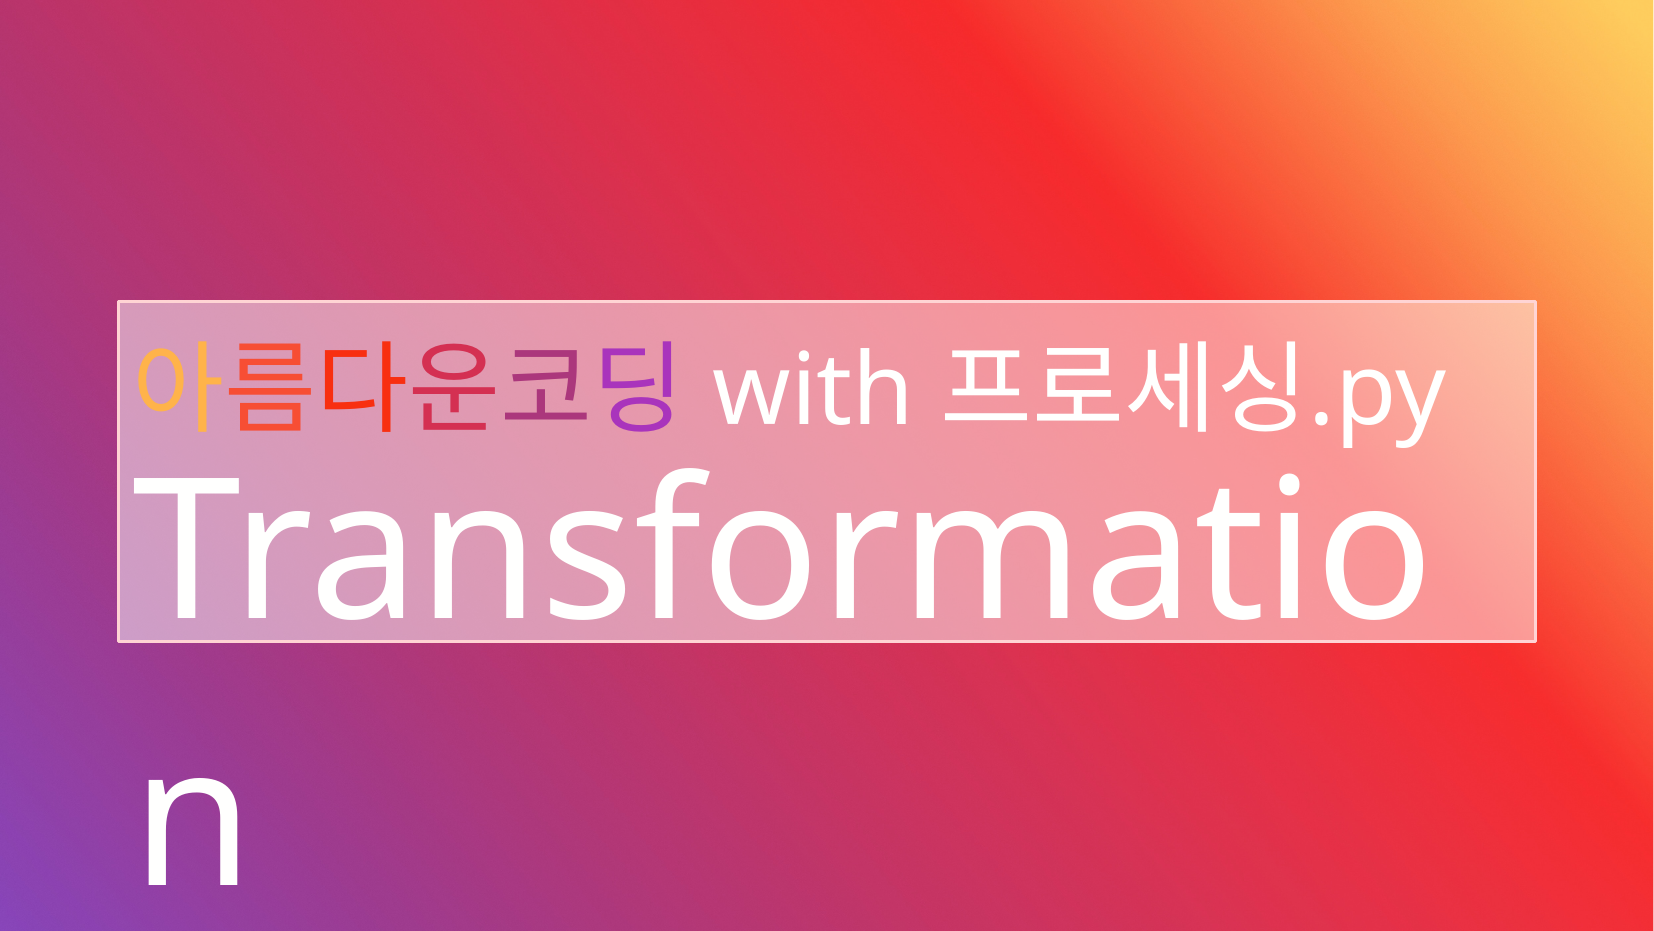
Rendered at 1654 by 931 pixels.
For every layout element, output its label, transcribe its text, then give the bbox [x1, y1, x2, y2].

text_box Transformation [118, 401, 1536, 642]
text_box 아름다운코딩 with 프로세싱.py [118, 301, 1536, 401]
picture [0, 0, 1654, 931]
